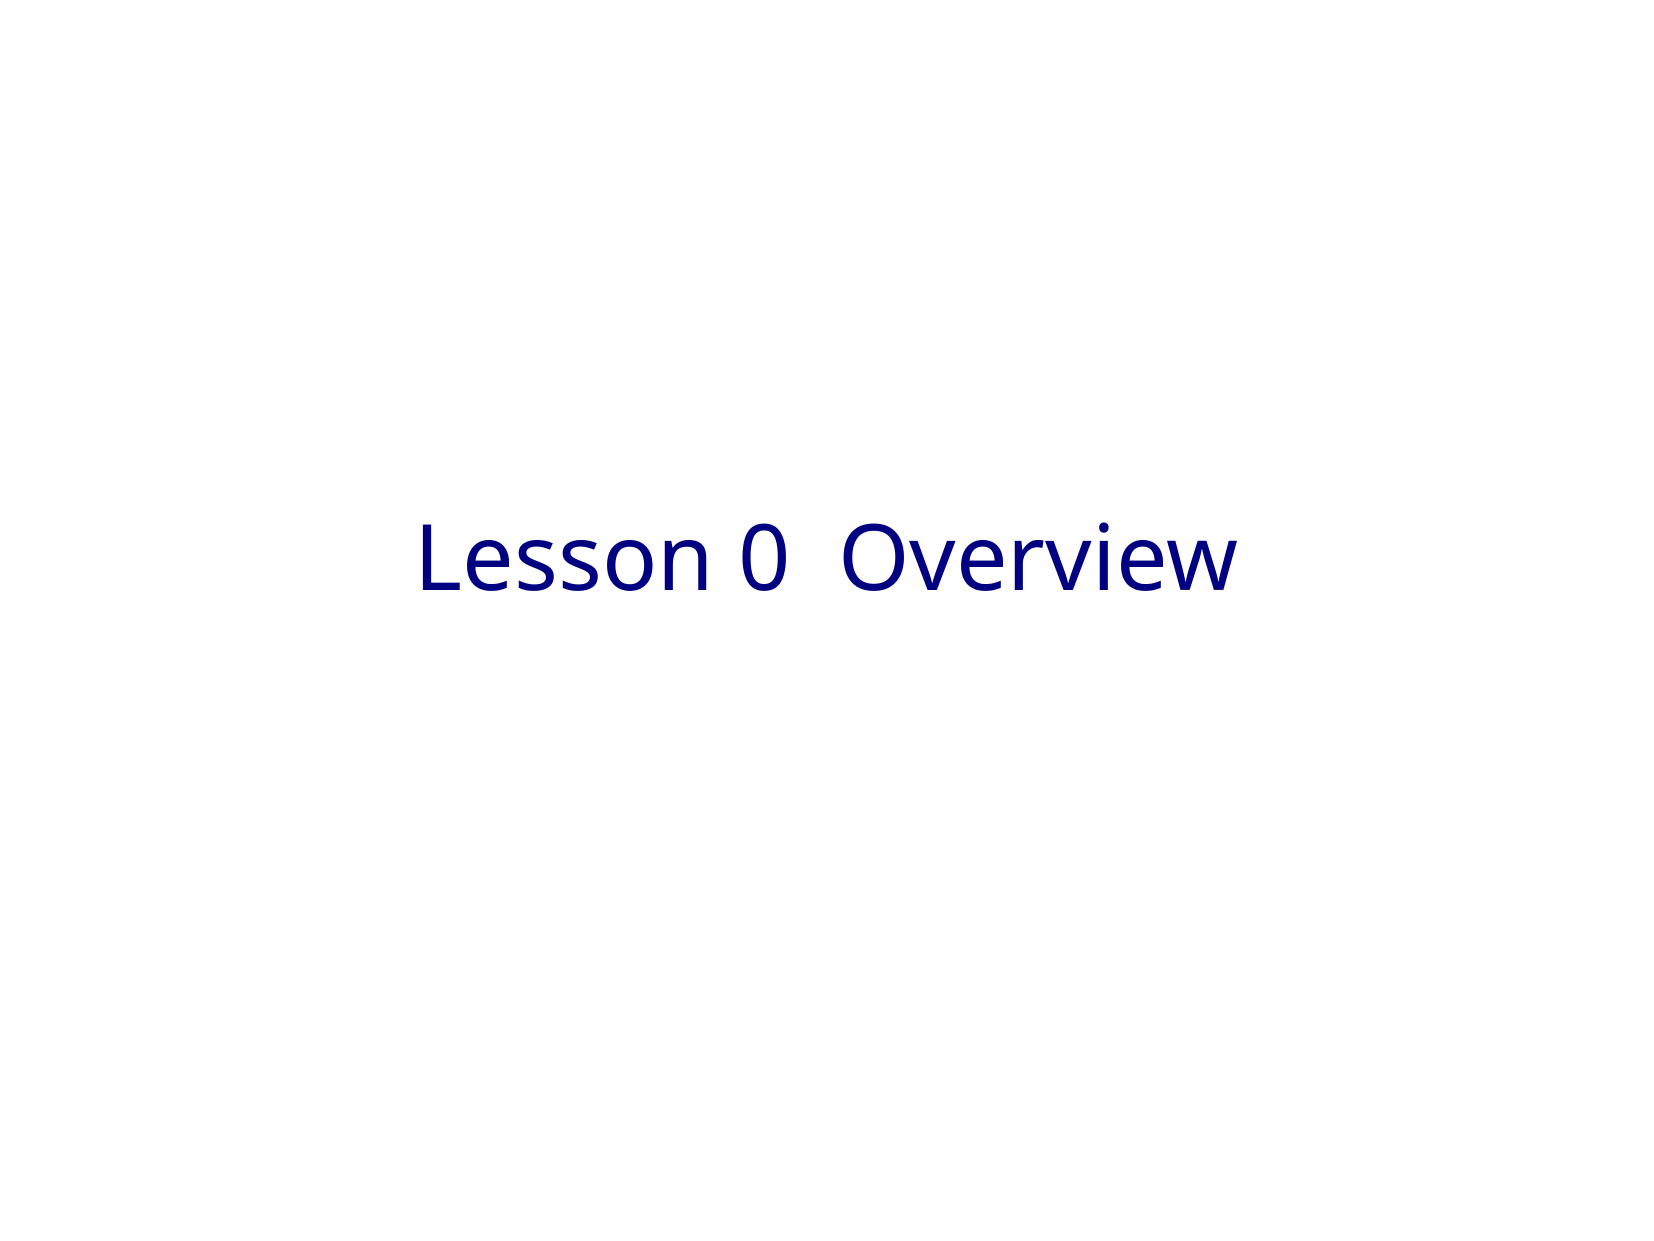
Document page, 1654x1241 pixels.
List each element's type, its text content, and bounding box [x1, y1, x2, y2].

title Lesson 0 Overview [82, 458, 1571, 651]
